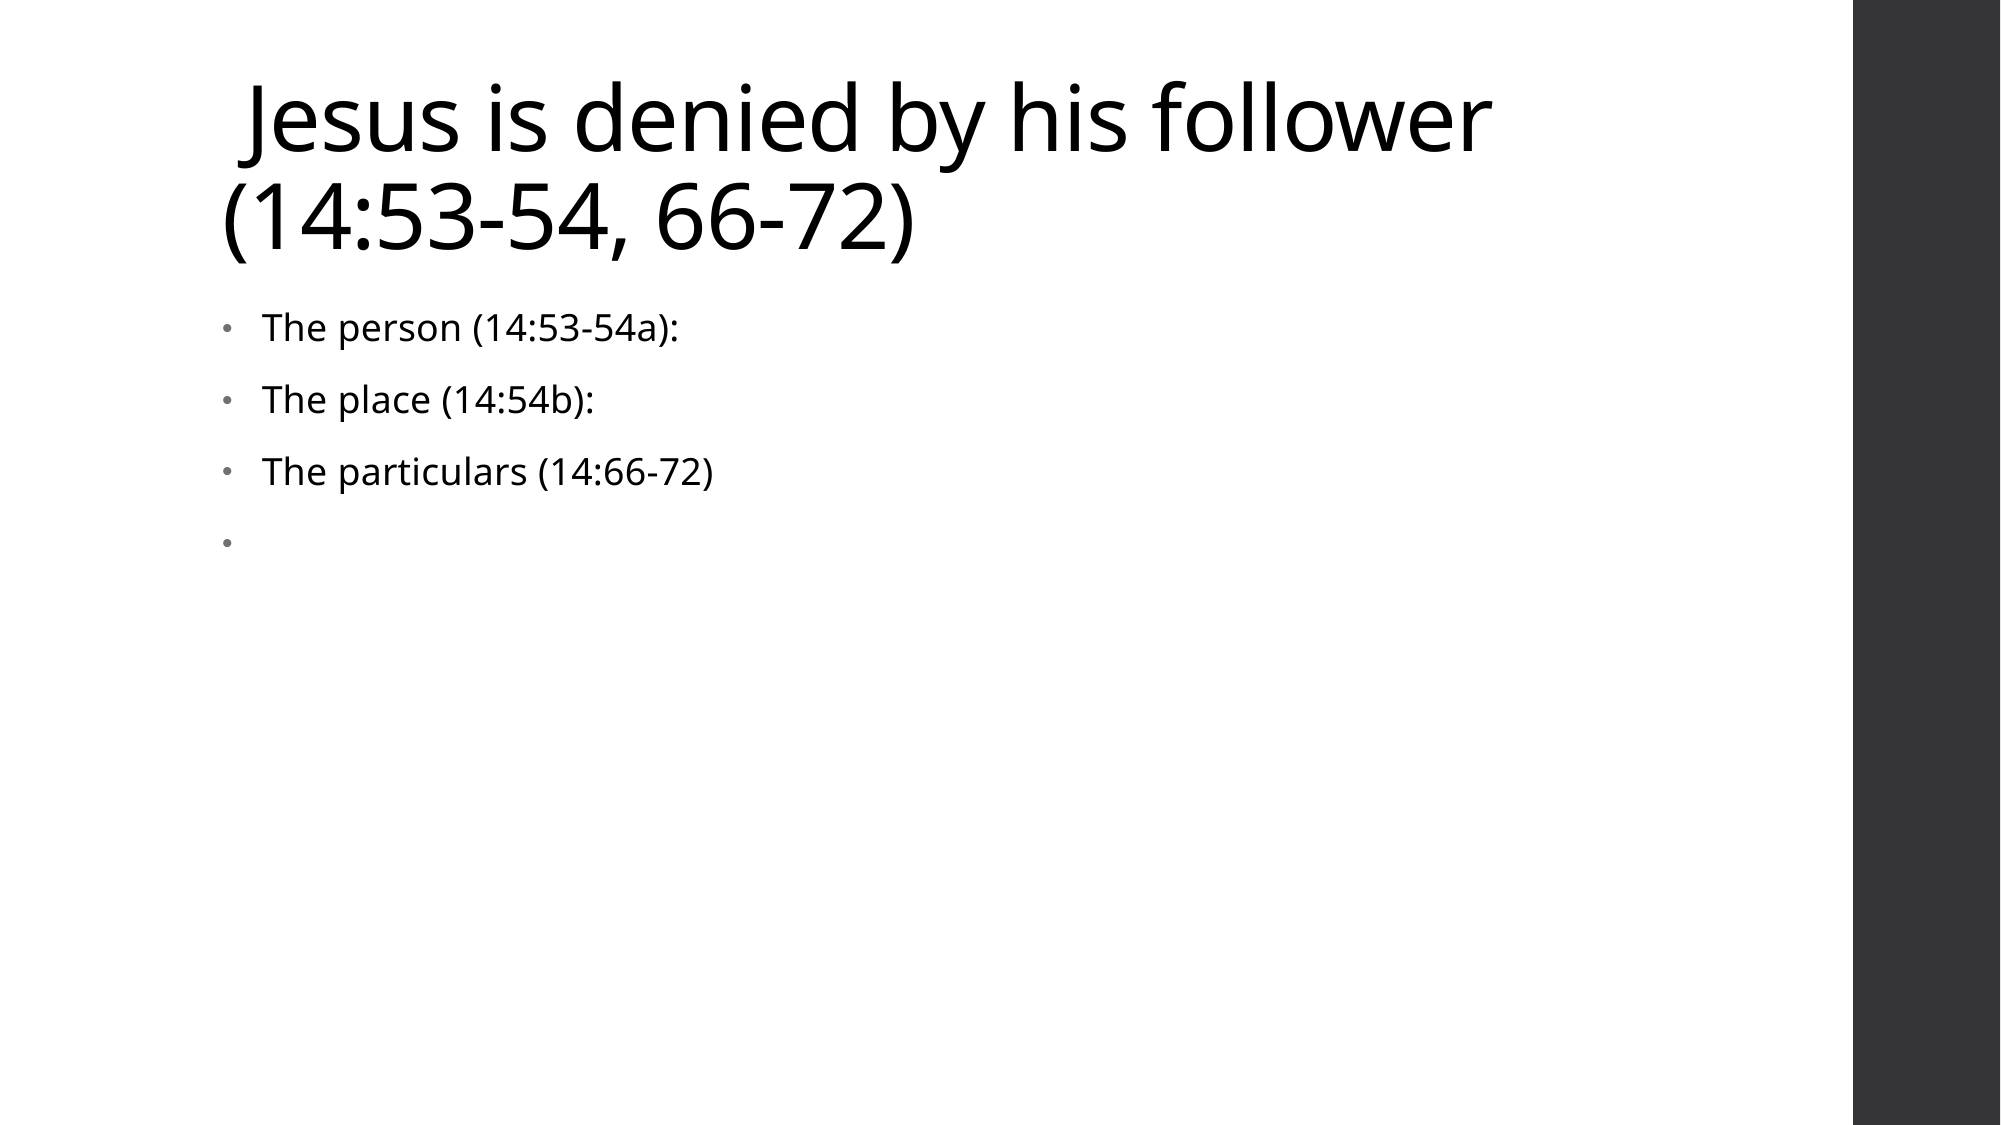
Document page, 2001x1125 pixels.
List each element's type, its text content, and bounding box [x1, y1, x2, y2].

list The person (14:53-54a): The place (14:54b): The particulars (14:66-72) [206, 299, 1617, 1014]
title Jesus is denied by his follower (14:53-54, 66-72) [206, 60, 1797, 278]
